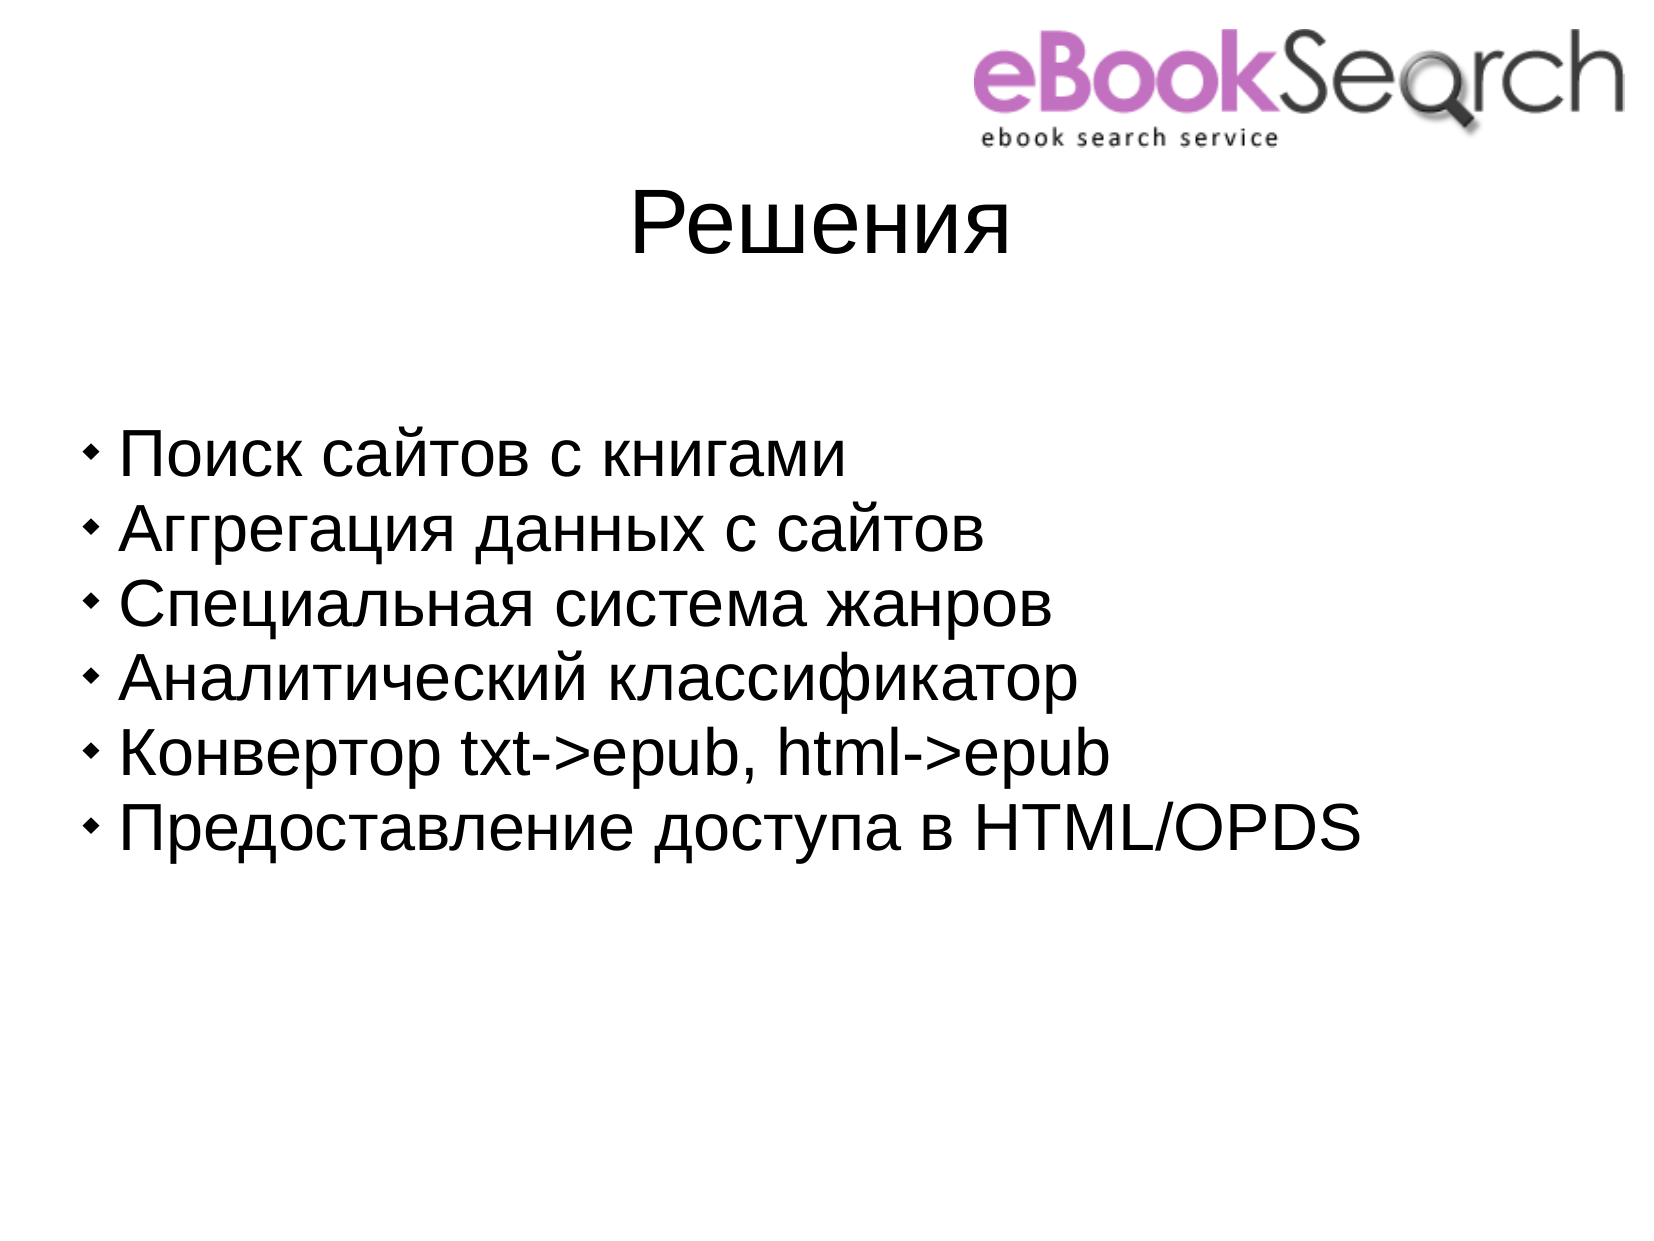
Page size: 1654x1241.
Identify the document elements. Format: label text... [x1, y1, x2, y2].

title Решения [76, 118, 1566, 326]
subtitle Поиск сайтов с книгами Аггрегация данных с сайтов Специальная система жанров Аналитический классификатор Конвертор txt->epub, html->epub Предоставление доступа в HTML/OPDS [82, 238, 1571, 1043]
picture [974, 29, 1625, 148]
